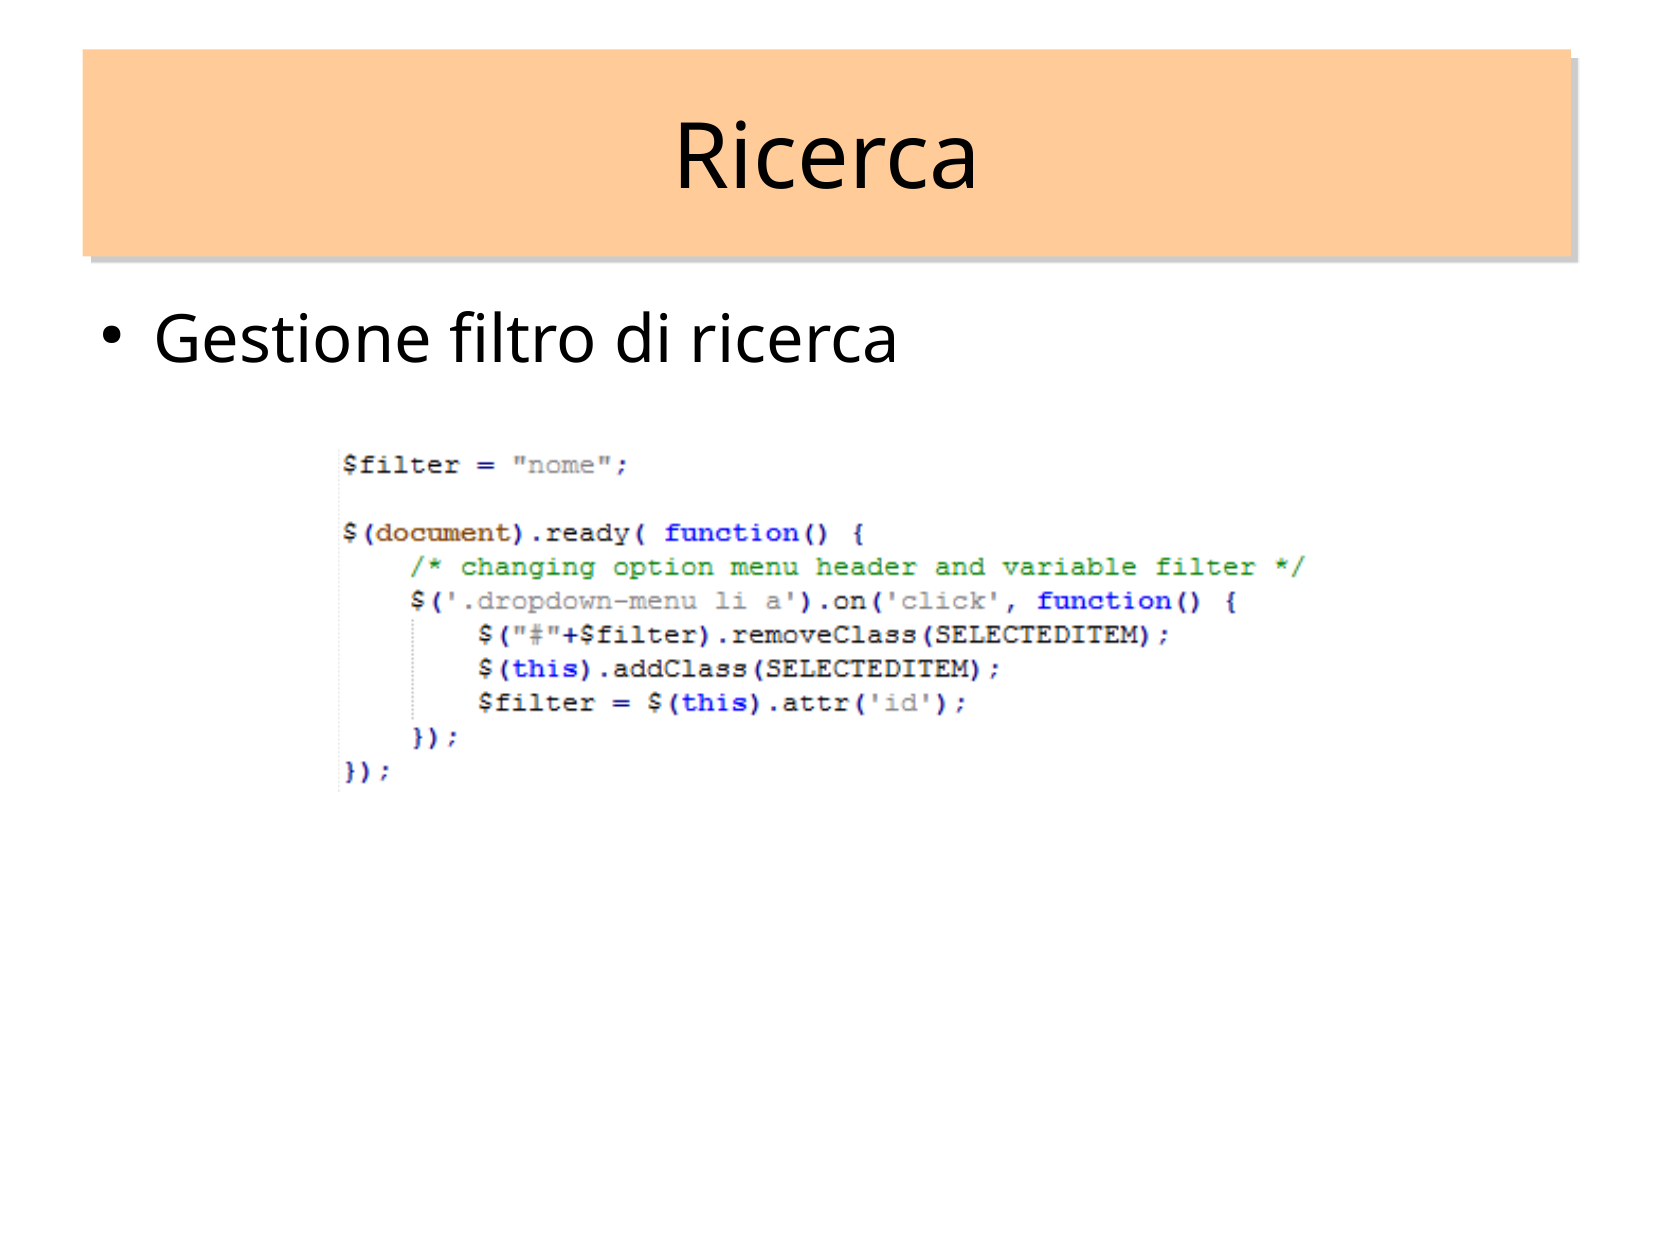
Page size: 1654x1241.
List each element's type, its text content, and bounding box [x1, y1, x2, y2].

title Ricerca [82, 49, 1571, 257]
list Gestione filtro di ricerca [82, 289, 1572, 1110]
picture [338, 448, 1316, 792]
